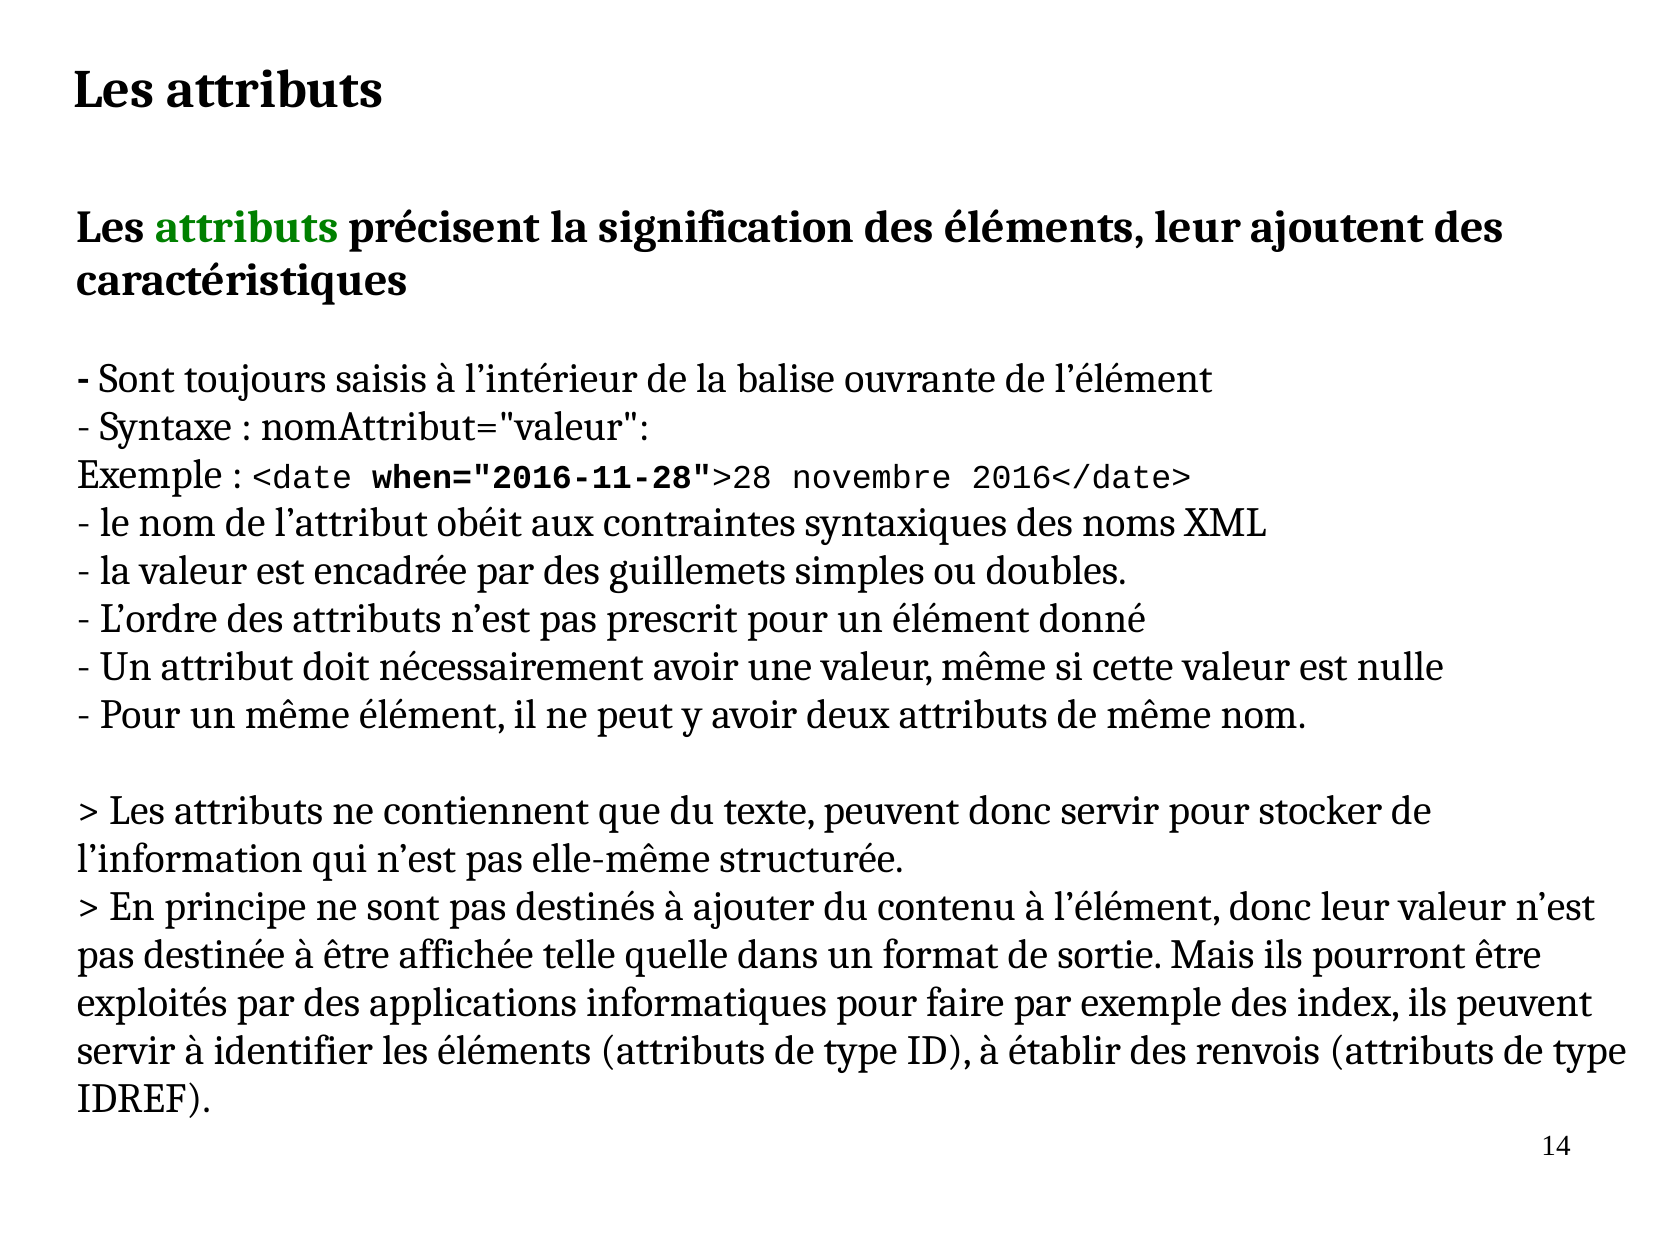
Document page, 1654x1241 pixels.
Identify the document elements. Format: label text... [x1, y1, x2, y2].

title Les attributs [0, 0, 1571, 178]
subtitle Les attributs précisent la signification des éléments, leur ajoutent des caractéristiques - Sont toujours saisis à l’intérieur de la balise ouvrante de l’élément - Syntaxe : nomAttribut="valeur": Exemple : <date when="2016-11-28">28 novembre 2016</date> - le nom de l’attribut obéit aux contraintes syntaxiques des noms XML - la valeur est encadrée par des guillemets simples ou doubles. - L’ordre des attributs n’est pas prescrit pour un élément donné - Un attribut doit nécessairement avoir une valeur, même si cette valeur est nulle - Pour un même élément, il ne peut y avoir deux attributs de même nom. > Les attributs ne contiennent que du texte, peuvent donc servir pour stocker de l’information qui n’est pas elle-même structurée. > En principe ne sont pas destinés à ajouter du contenu à l’élément, donc leur valeur n’est pas destinée à être affichée telle quelle dans un format de sortie. Mais ils pourront être exploités par des applications informatiques pour faire par exemple des index, ils peuvent servir à identifier les éléments (attributs de type ID), à établir des renvois (attributs de type IDREF). [76, 177, 1654, 1196]
